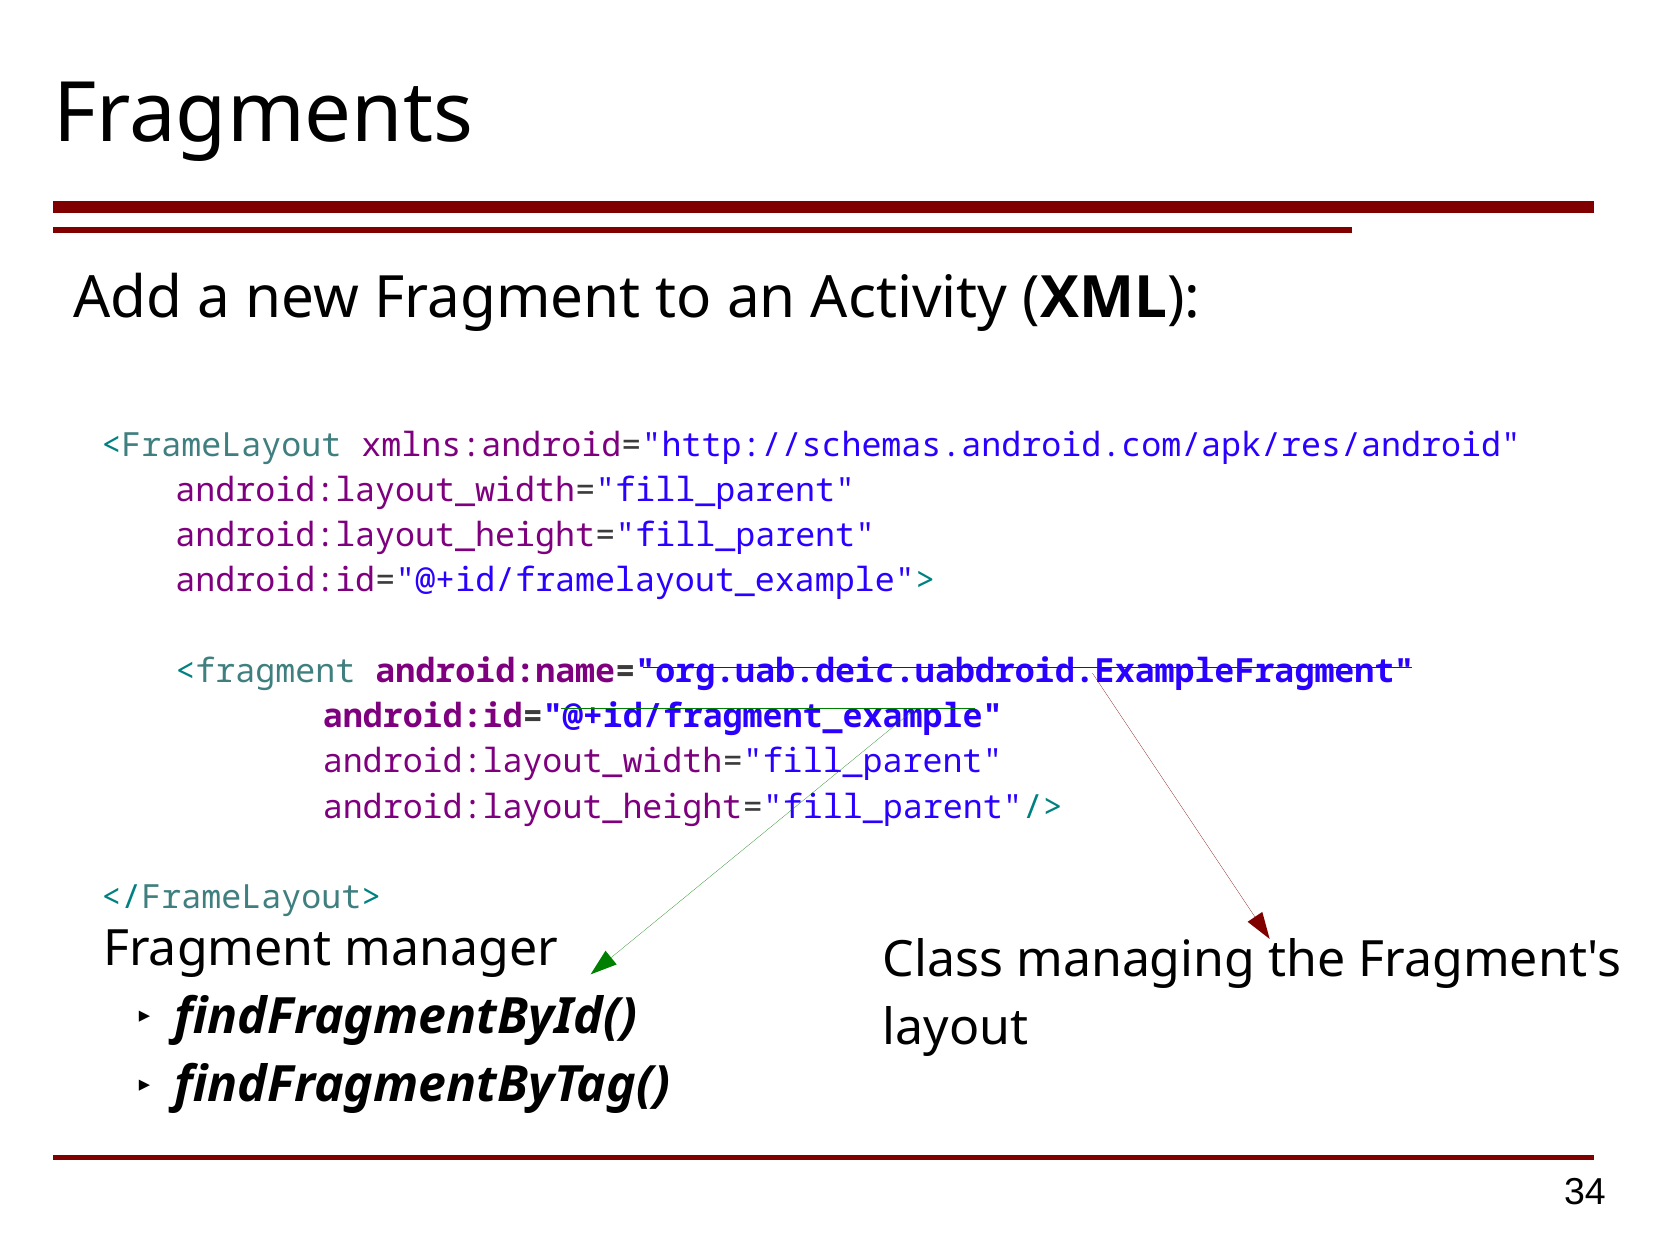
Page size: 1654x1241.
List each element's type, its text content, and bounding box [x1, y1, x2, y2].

text_box Add a new Fragment to an Activity (XML): [59, 247, 1589, 1176]
text_box Add a new Fragment to an Activity (XML): [351, 885, 698, 906]
subtitle Fragments [53, 48, 1542, 172]
text_box Fragment manager findFragmentById() findFragmentByTag() [88, 904, 673, 1121]
text_box <número> [35, 1163, 1654, 1221]
text_box Class managing the Fragment's layout [868, 915, 1617, 1065]
text_box <FrameLayout xmlns:android="http://schemas.android.com/apk/res/android" android:layout_width="fill_parent" android:layout_height="fill_parent" android:id="@+id/framelayout_example"> <fragment android:name="org.uab.deic.uabdroid.ExampleFragment" android:id="@+id/fragment_example" android:layout_width="fill_parent" android:layout_height="fill_parent"/> </FrameLayout> [86, 413, 1536, 885]
text_box Add a new Fragment to an Activity (XML): [147, 885, 245, 904]
text_box Add a new Fragment to an Activity (XML): [248, 885, 348, 904]
